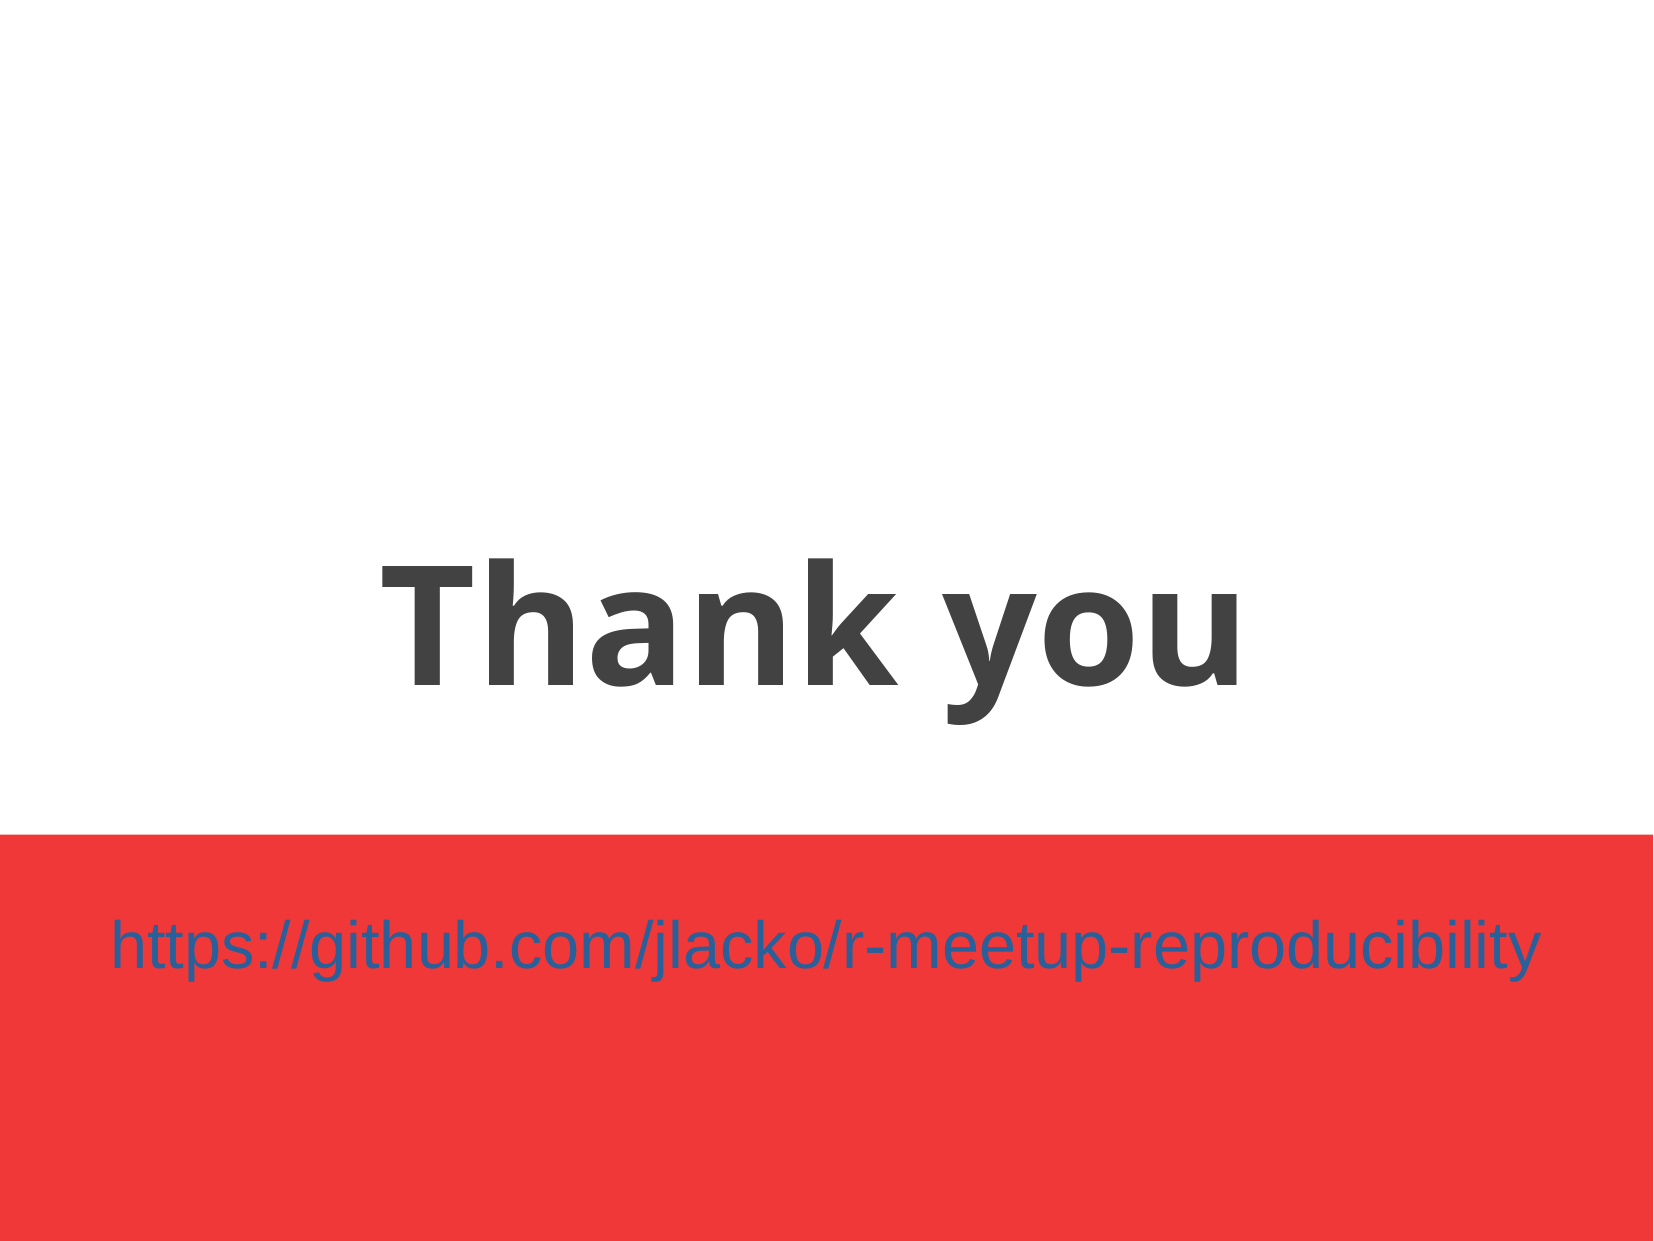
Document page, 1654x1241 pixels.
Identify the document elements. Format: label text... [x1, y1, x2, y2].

subtitle https://github.com/jlacko/r-meetup-reproducibility [82, 881, 1571, 1010]
title Thank you [70, 517, 1559, 725]
